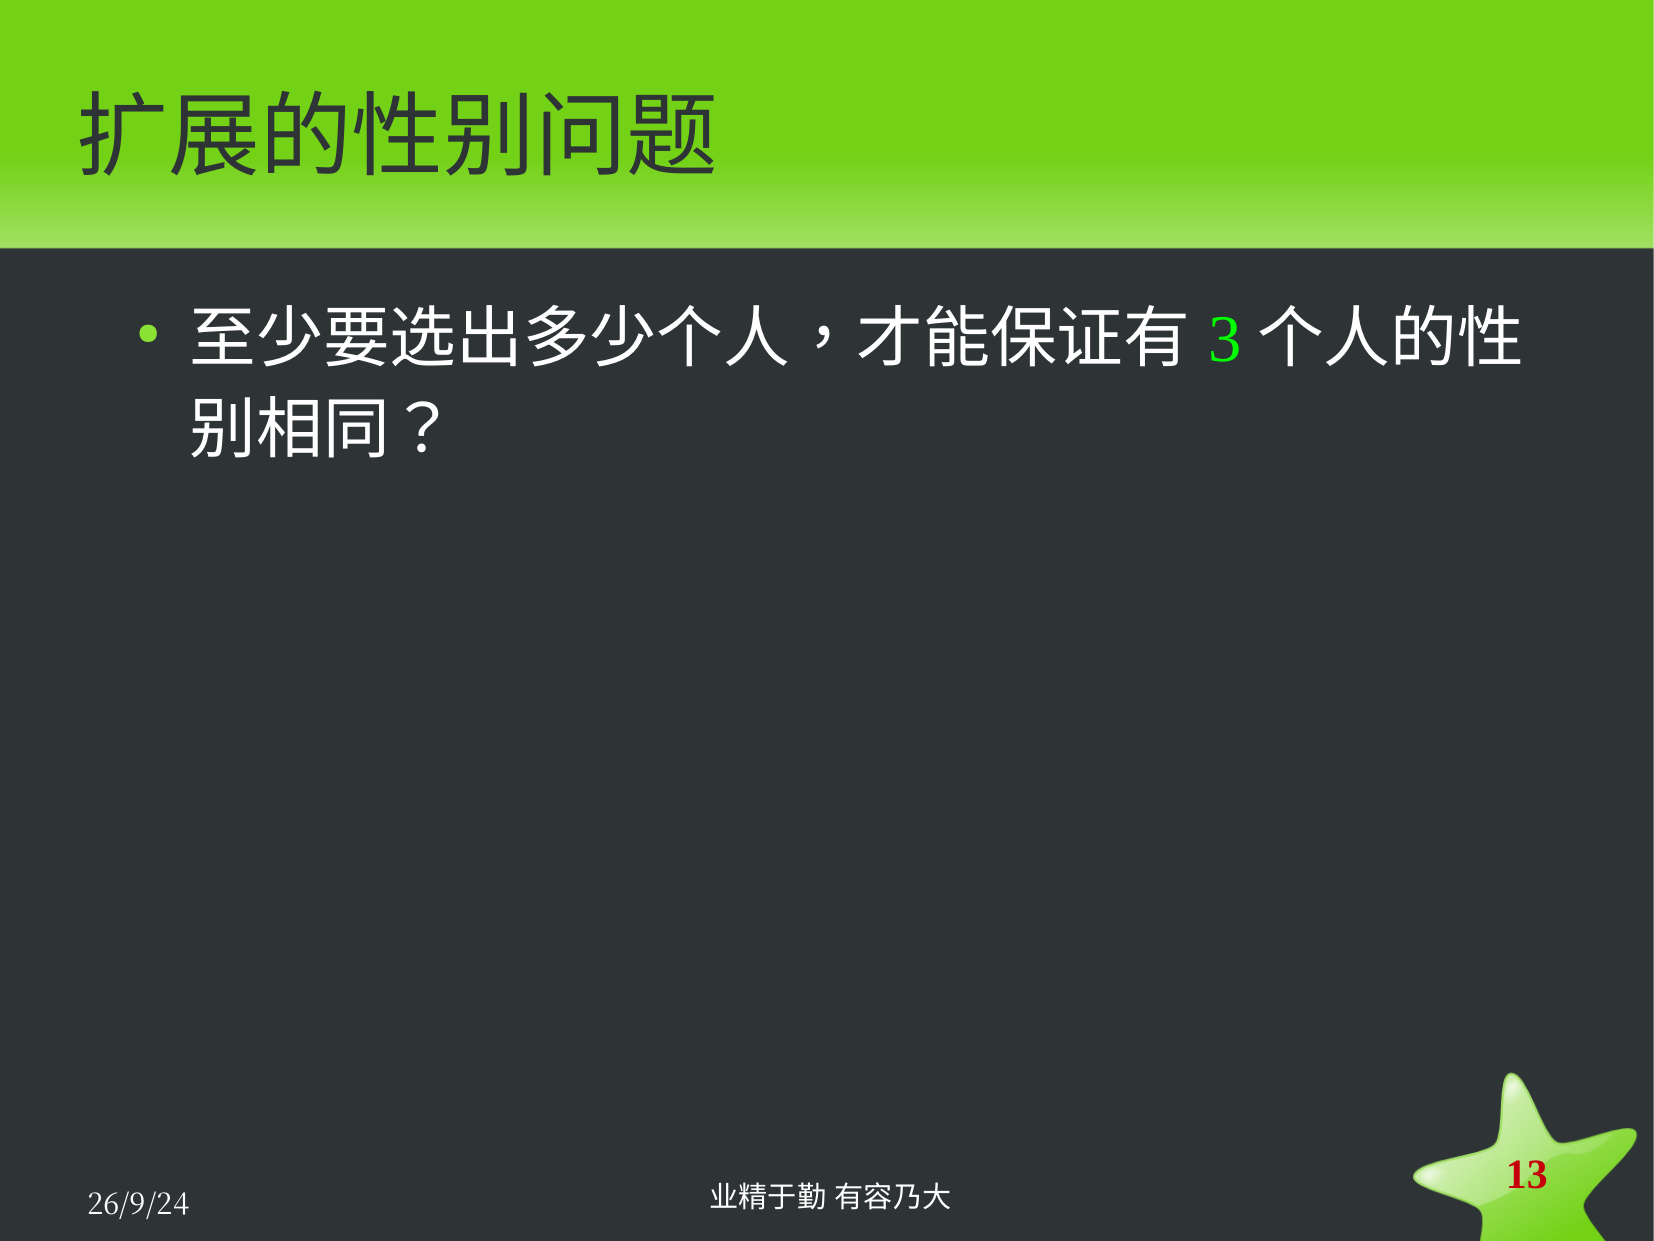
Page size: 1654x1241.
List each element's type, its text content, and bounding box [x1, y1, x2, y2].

title 扩展的性别问题 [76, 29, 1565, 237]
list 至少要选出多少个人，才能保证有3个人的性别相同？ [82, 290, 1571, 1109]
picture [0, 0, 1654, 1241]
